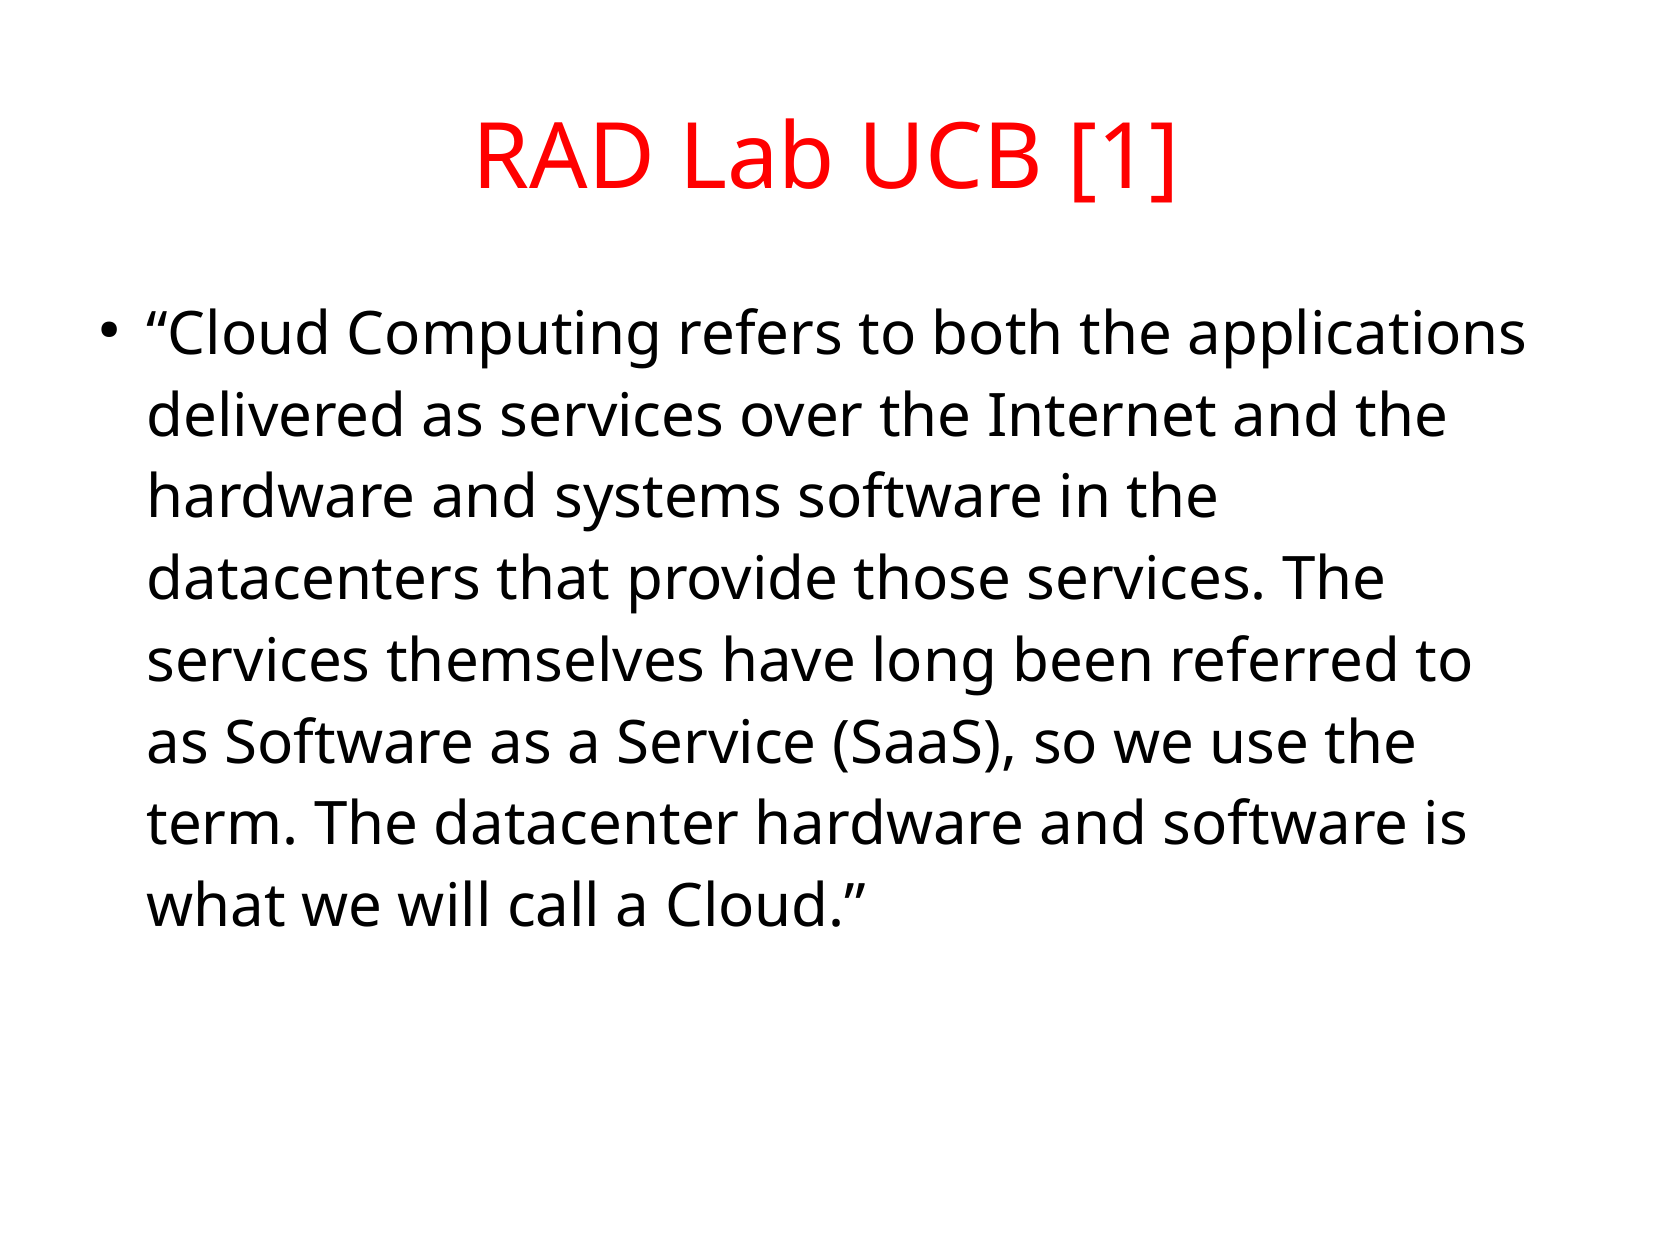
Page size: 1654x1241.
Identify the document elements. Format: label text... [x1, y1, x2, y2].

title RAD Lab UCB [1] [82, 49, 1571, 257]
list “Cloud Computing refers to both the applications delivered as services over the Internet and the hardware and systems software in the datacenters that provide those services. The services themselves have long been referred to as Software as a Service (SaaS), so we use the term. The datacenter hardware and software is what we will call a Cloud.” [82, 290, 1538, 1010]
